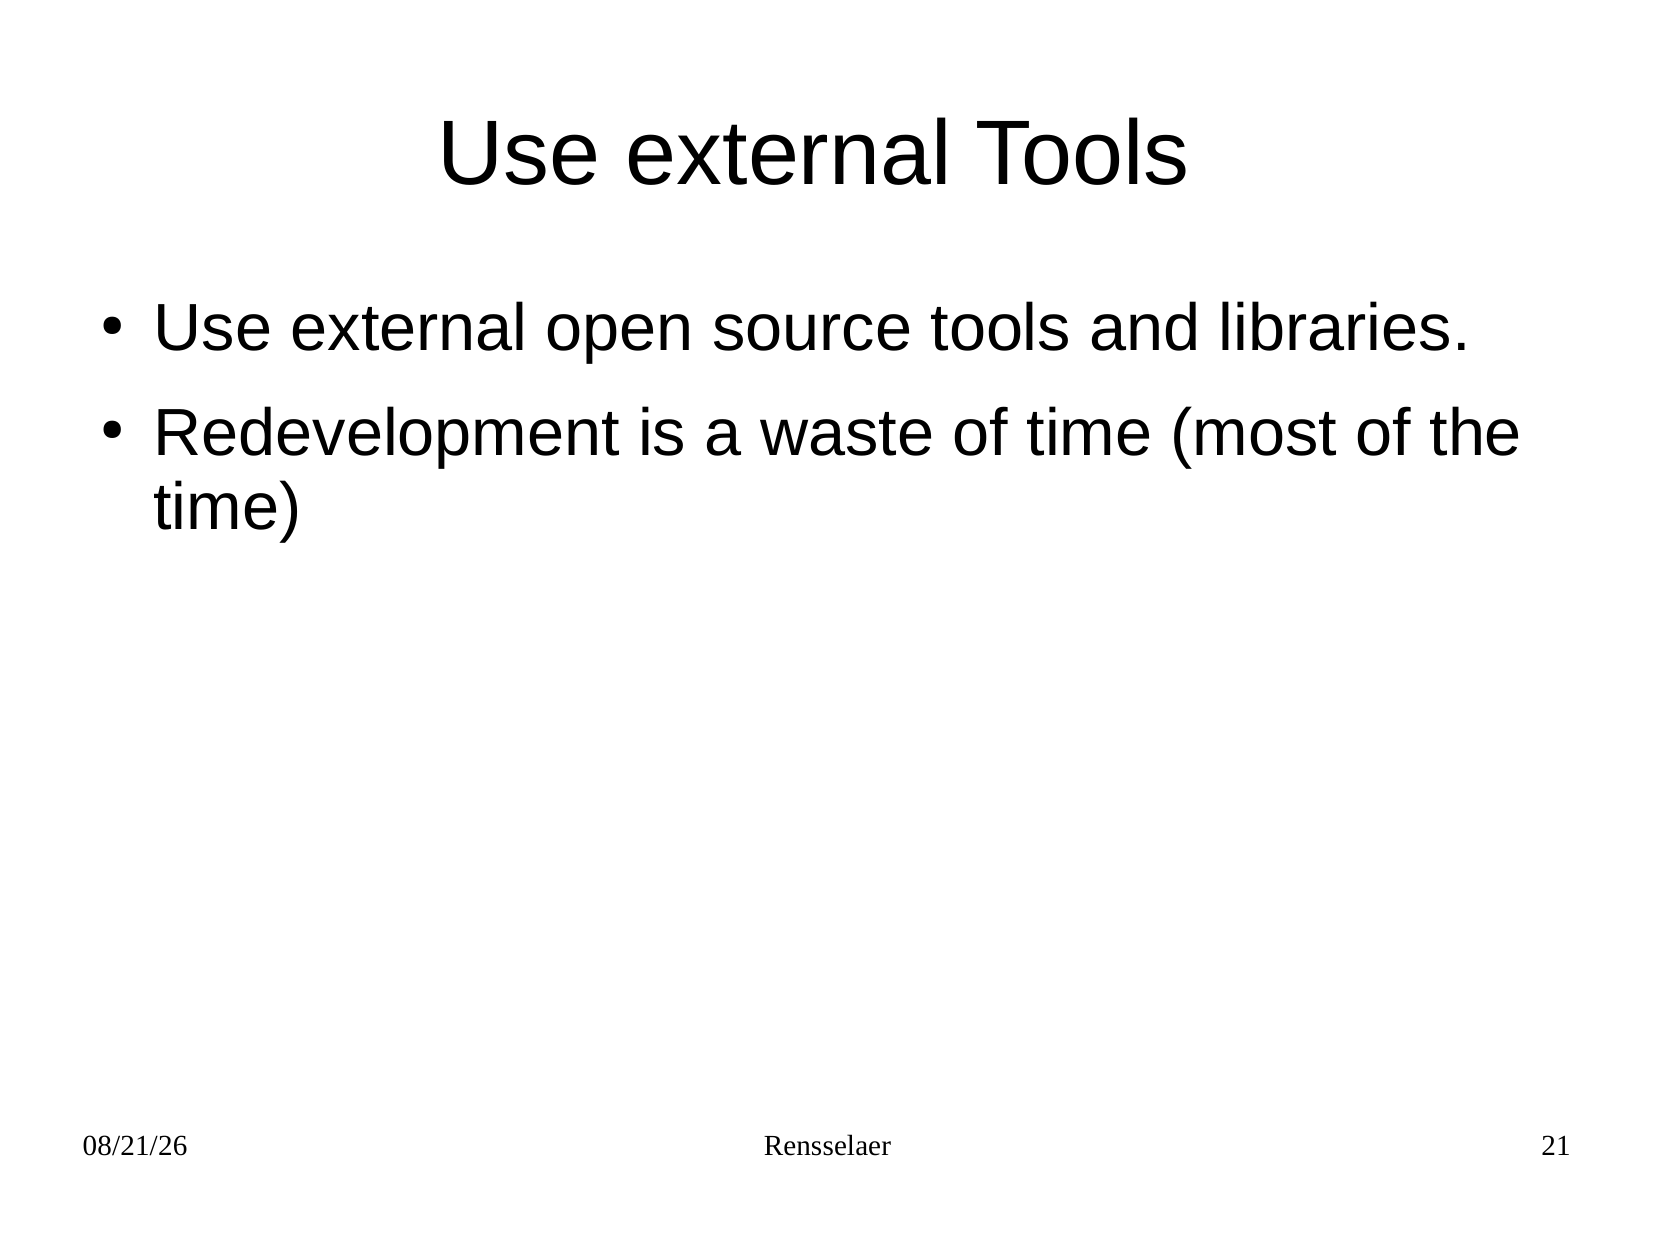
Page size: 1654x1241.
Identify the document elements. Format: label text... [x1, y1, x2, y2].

list Use external open source tools and libraries. Redevelopment is a waste of time (most of the time) [82, 290, 1571, 1010]
title Use external Tools [82, 49, 1571, 257]
